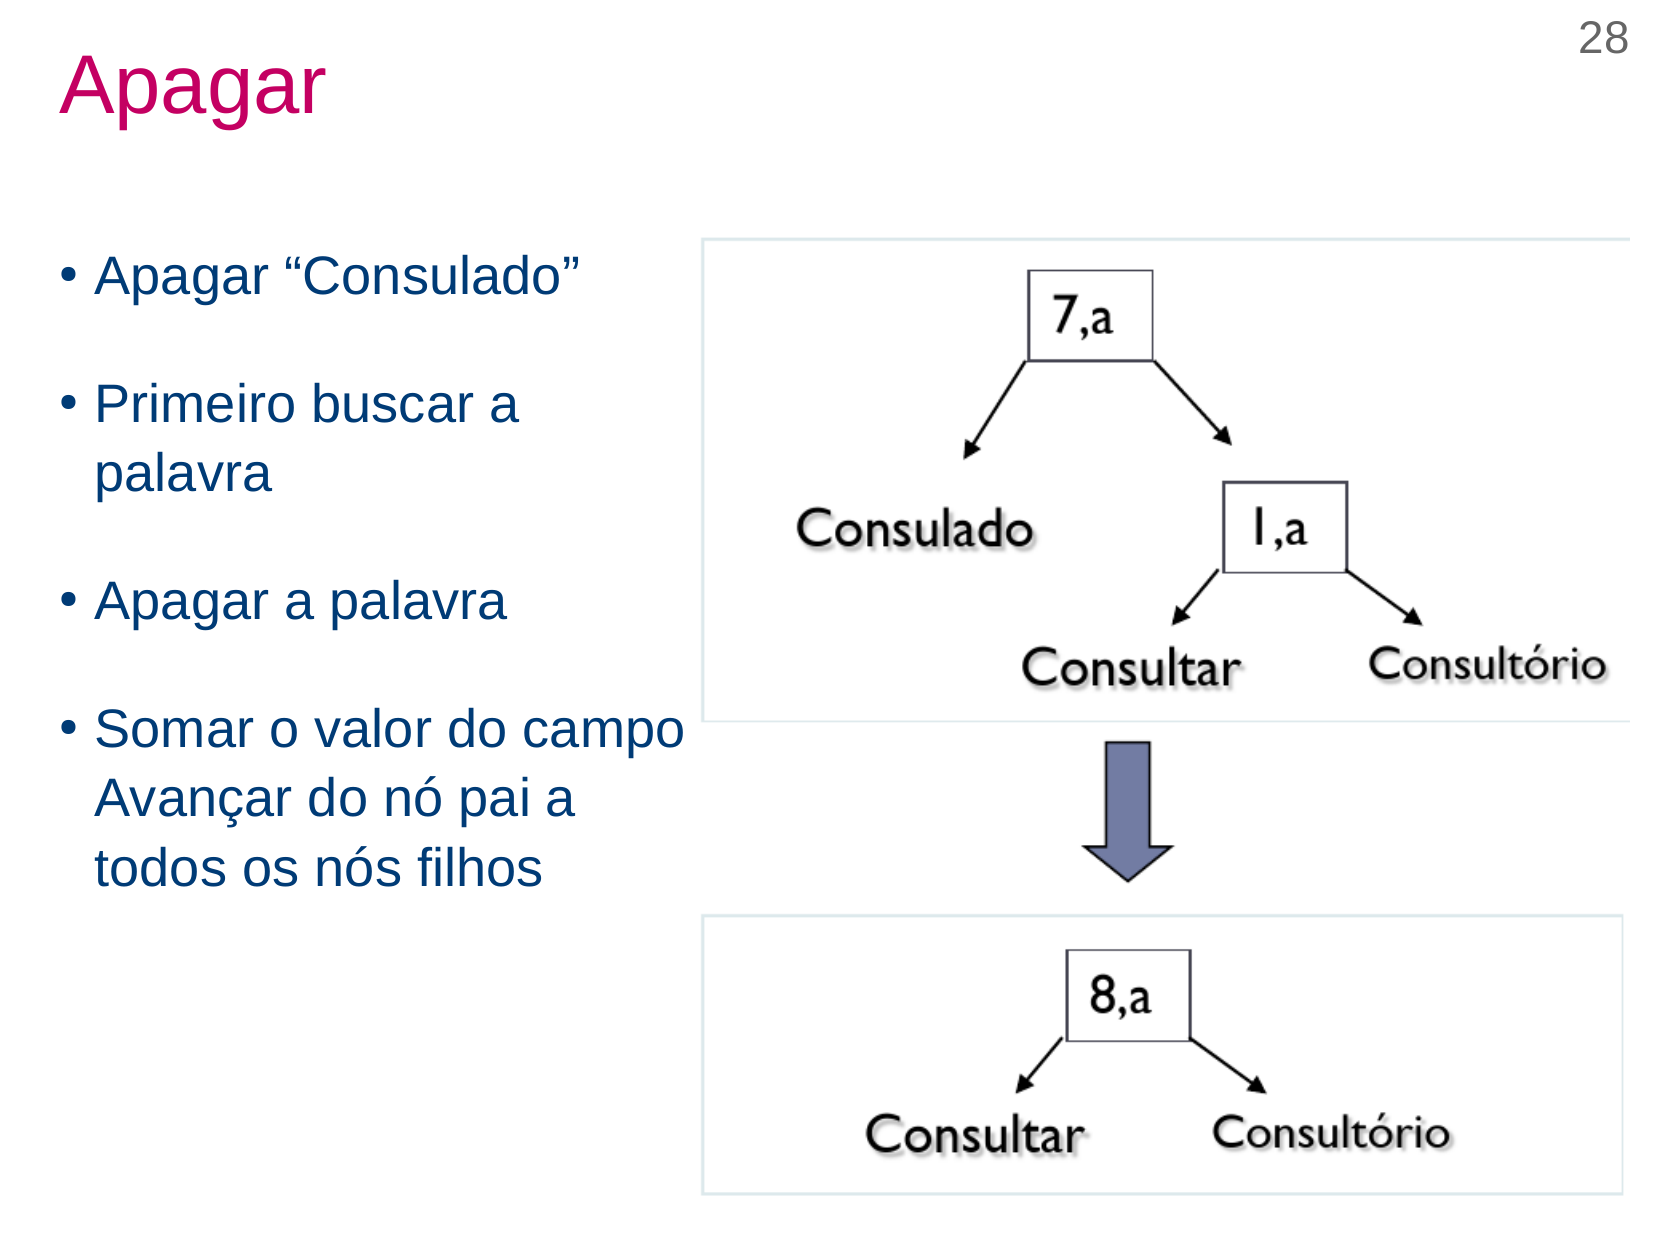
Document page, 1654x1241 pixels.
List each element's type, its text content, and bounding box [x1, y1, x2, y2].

list Apagar “Consulado” Primeiro buscar a palavra Apagar a palavra Somar o valor do campo Avançar do nó pai a todos os nós filhos [59, 236, 696, 1211]
picture [695, 230, 1630, 1199]
title Apagar [59, 29, 1595, 148]
